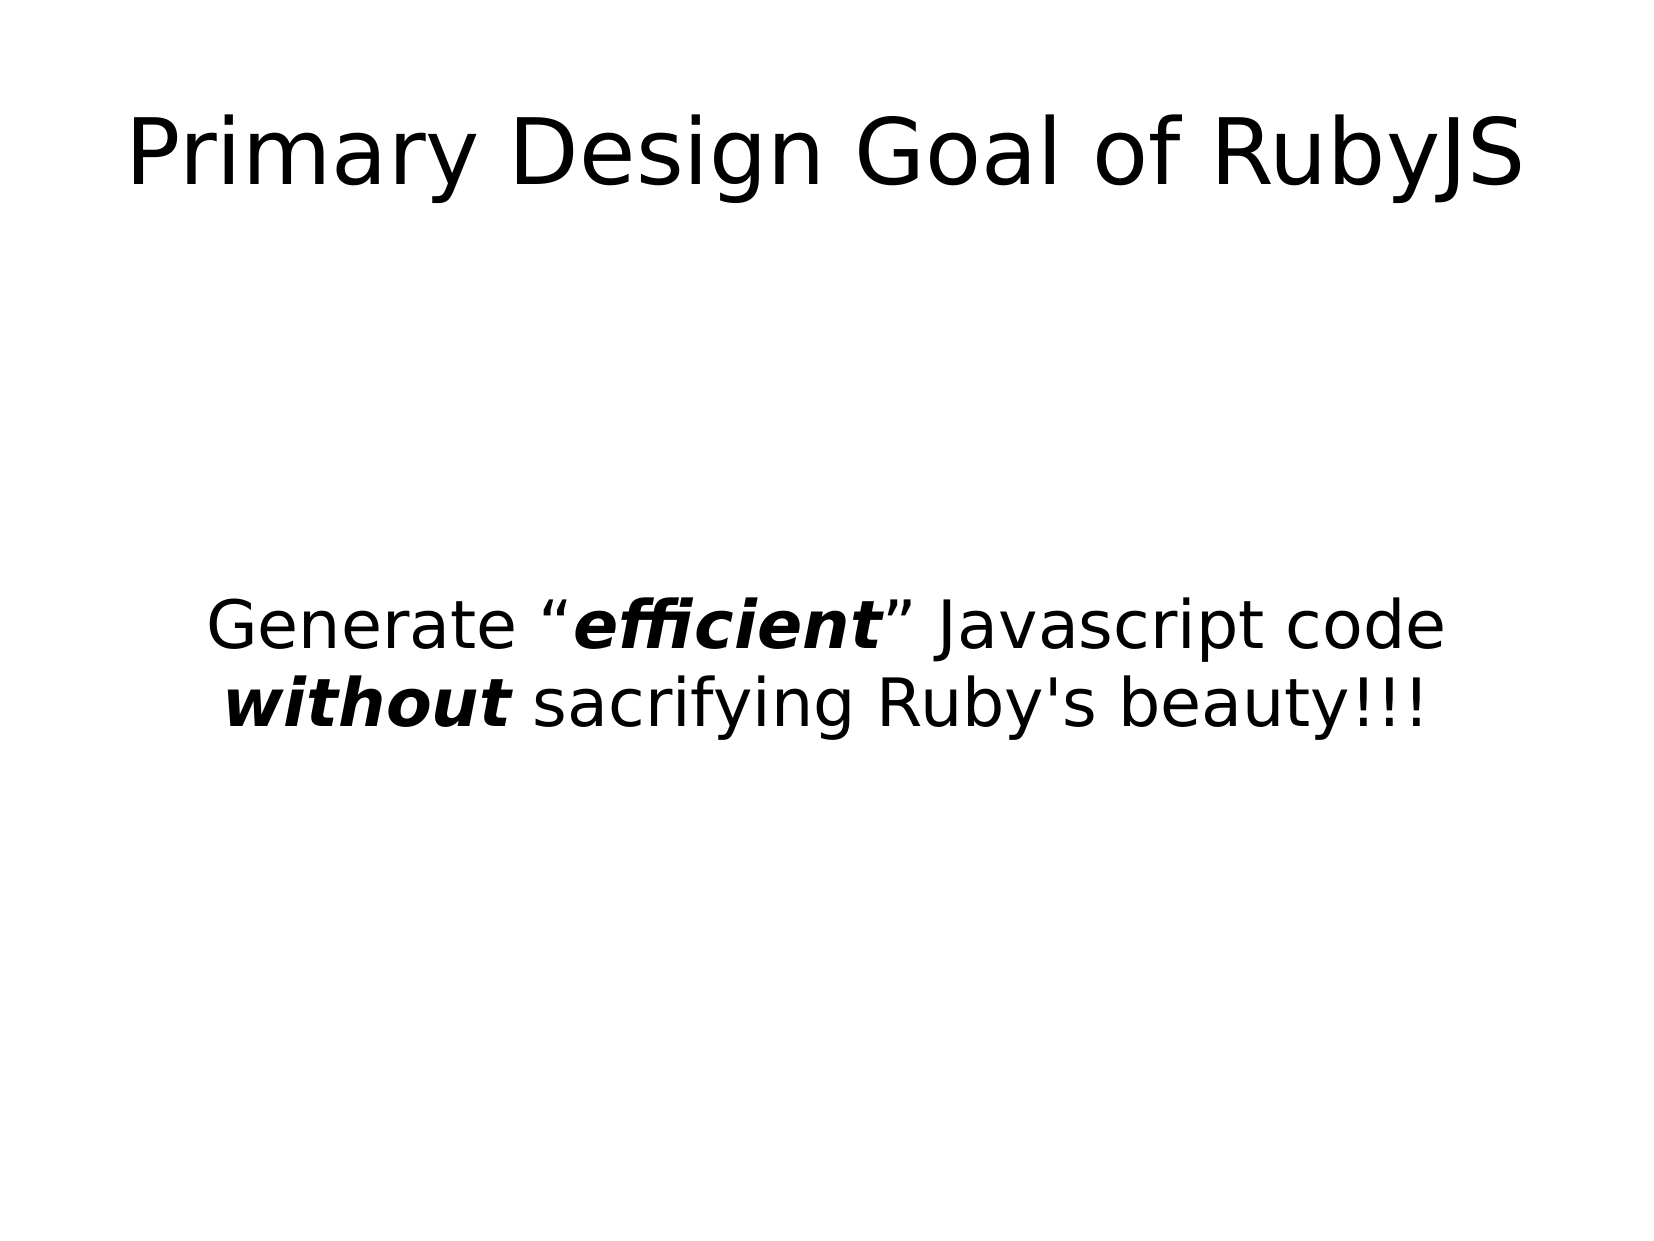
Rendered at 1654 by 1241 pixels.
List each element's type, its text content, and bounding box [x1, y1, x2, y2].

title Primary Design Goal of RubyJS [82, 49, 1571, 254]
subtitle Generate “efficient” Javascript code without sacrifying Ruby's beauty!!! [82, 254, 1571, 1074]
